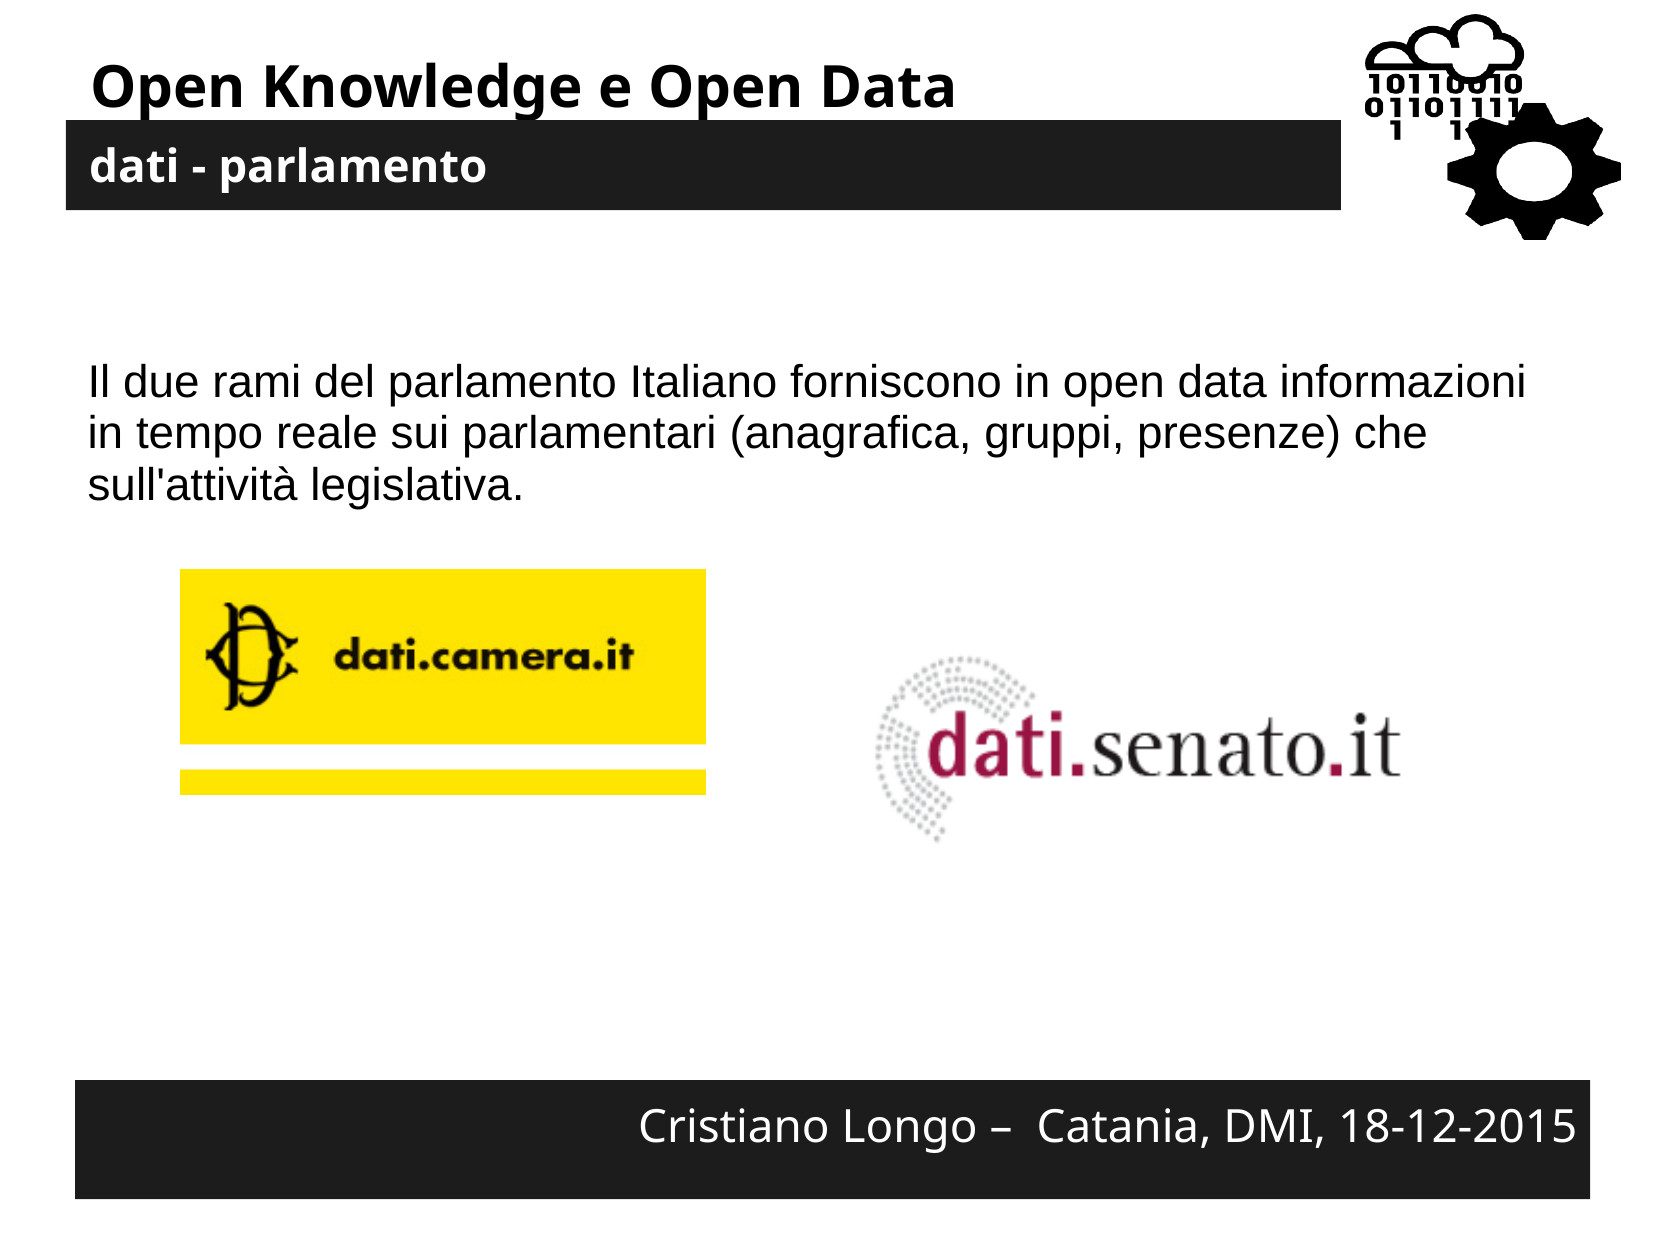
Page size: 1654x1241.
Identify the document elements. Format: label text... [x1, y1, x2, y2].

list Open Knowledge e Open Data [75, 45, 1325, 120]
picture [868, 644, 1411, 856]
picture [180, 569, 706, 796]
picture [1365, 14, 1621, 241]
list Cristiano Longo – Catania, DMI, 18-12-2015 [75, 1080, 1591, 1200]
text_box Il due rami del parlamento Italiano forniscono in open data informazioni in tempo reale sui parlamentari (anagrafica, gruppi, presenze) che sull'attività legislativa. [72, 348, 1558, 620]
list dati - parlamento [65, 120, 1341, 211]
